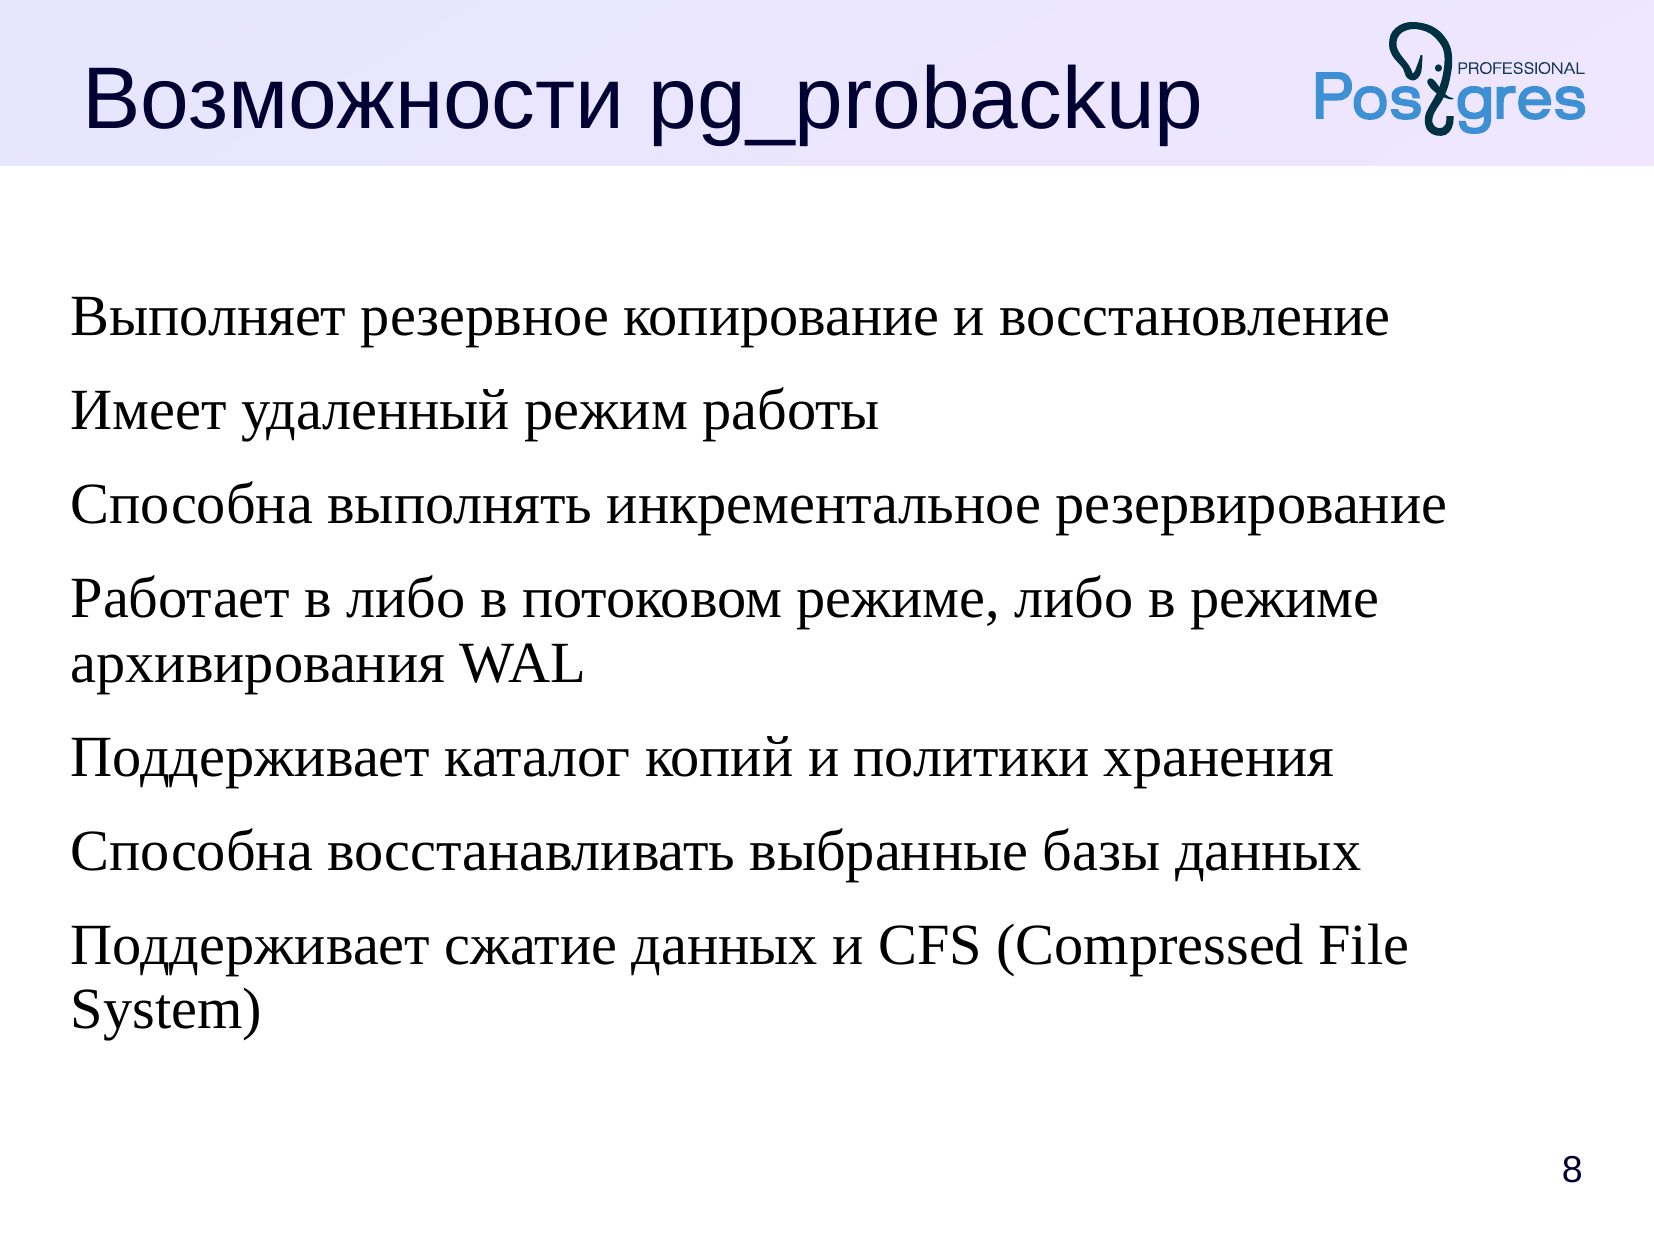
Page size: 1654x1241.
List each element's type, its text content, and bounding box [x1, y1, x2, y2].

title Возможности pg_probackup [82, 49, 1252, 149]
list Выполняет резервное копирование и восстановление Имеет удаленный режим работы Способна выполнять инкрементальное резервирование Работает в либо в потоковом режиме, либо в режиме архивирования WAL Поддерживает каталог копий и политики хранения Способна восстанавливать выбранные базы данных Поддерживает сжатие данных и CFS (Compressed File System) [70, 283, 1583, 1134]
